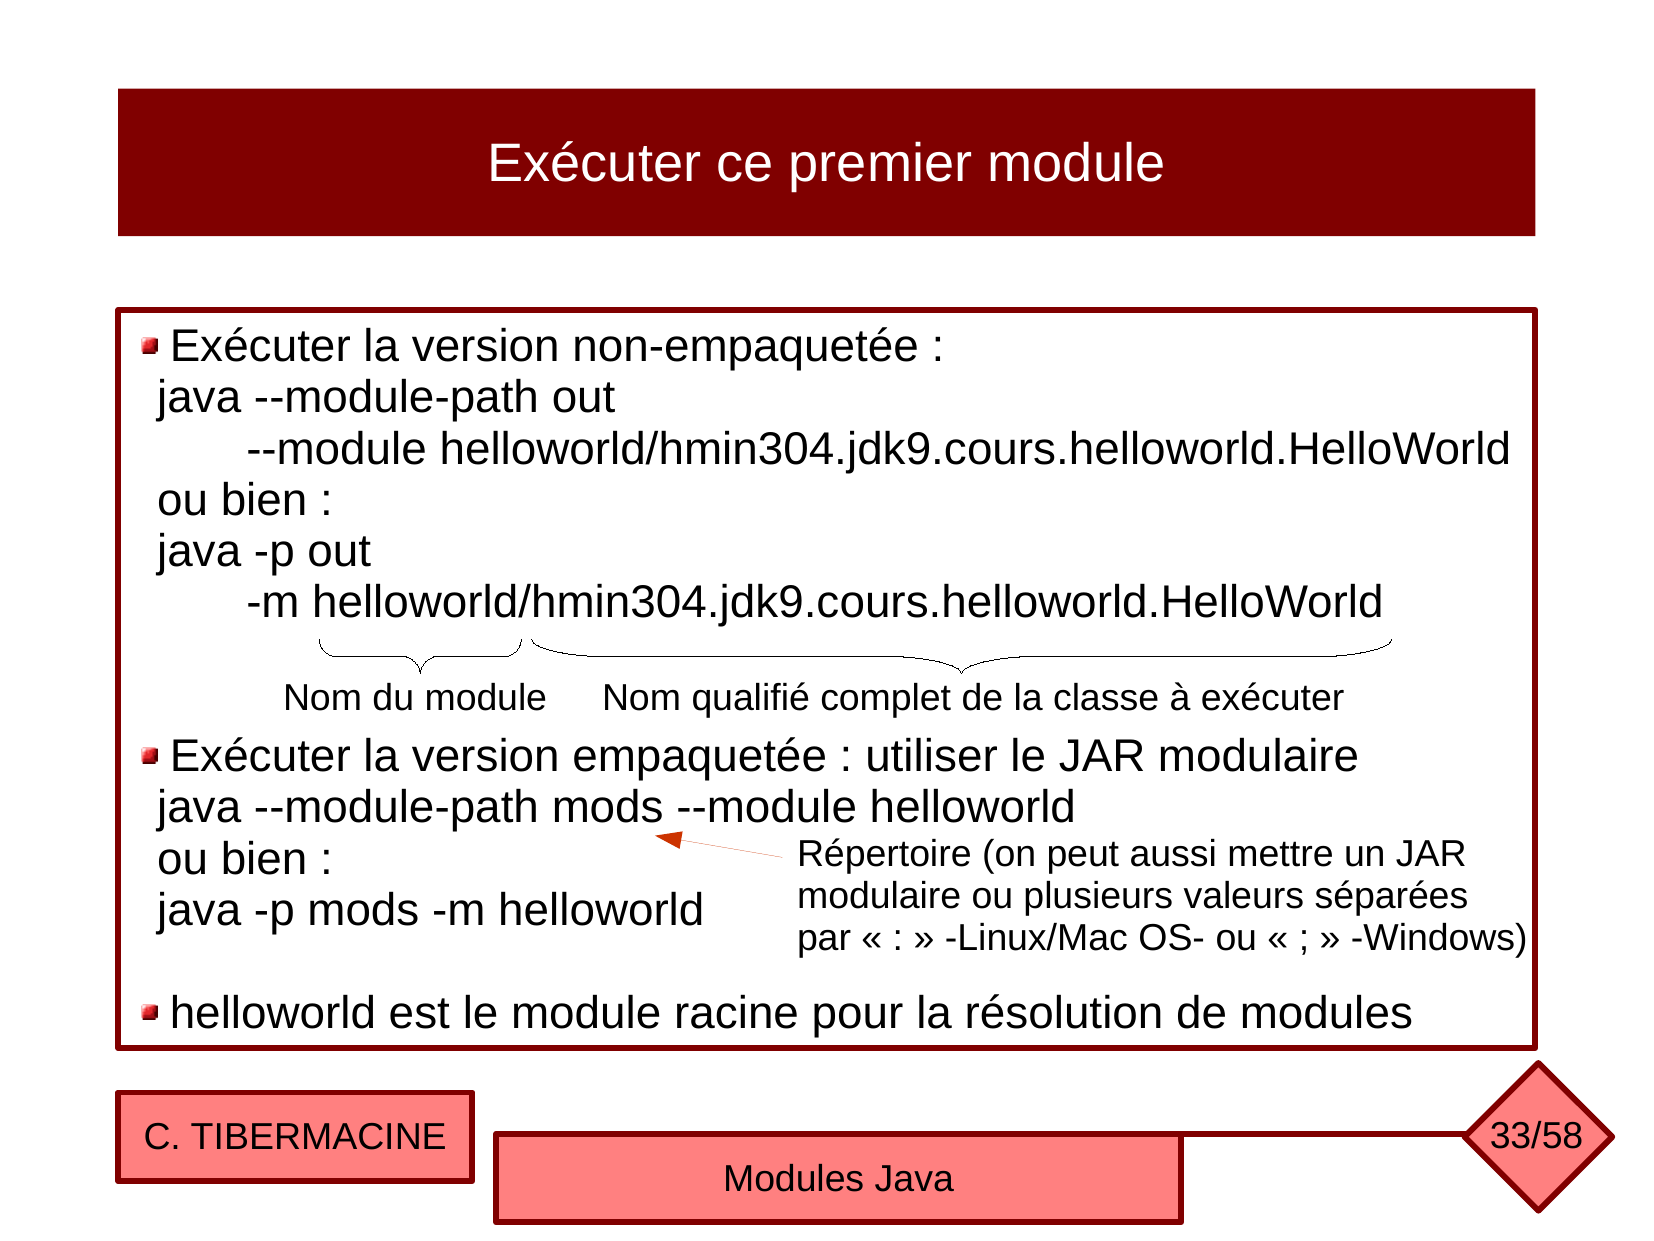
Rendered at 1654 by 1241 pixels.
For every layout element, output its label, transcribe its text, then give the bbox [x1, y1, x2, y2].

text_box Répertoire (on peut aussi mettre un JAR modulaire ou plusieurs valeurs séparées par « : » -Linux/Mac OS- ou « ; » -Windows) [782, 825, 1572, 967]
text_box [1491, 1164, 1586, 1211]
text_box Nom qualifié complet de la classe à exécuter [587, 668, 1360, 726]
text_box <numéro>/58 [1475, 1107, 1654, 1164]
text_box [1464, 1126, 1475, 1148]
text_box Exécuter la version non-empaquetée : java --module-path out --module helloworld/hmin304.jdk9.cours.helloworld.HelloWorld ou bien : java -p out -m helloworld/hmin304.jdk9.cours.helloworld.HelloWorld Exécuter la version empaquetée : utiliser le JAR modulaire java --module-path mods --module helloworld ou bien : java -p mods -m helloworld helloworld est le module racine pour la résolution de modules [118, 309, 1536, 1049]
text_box Exécuter ce premier module [118, 88, 1536, 237]
picture [141, 747, 158, 764]
text_box Modules Java [496, 1133, 1182, 1223]
picture [141, 1004, 158, 1020]
text_box Nom du module [268, 668, 563, 726]
text_box [1494, 1062, 1583, 1107]
picture [141, 337, 158, 354]
text_box C. TIBERMACINE [118, 1092, 473, 1182]
